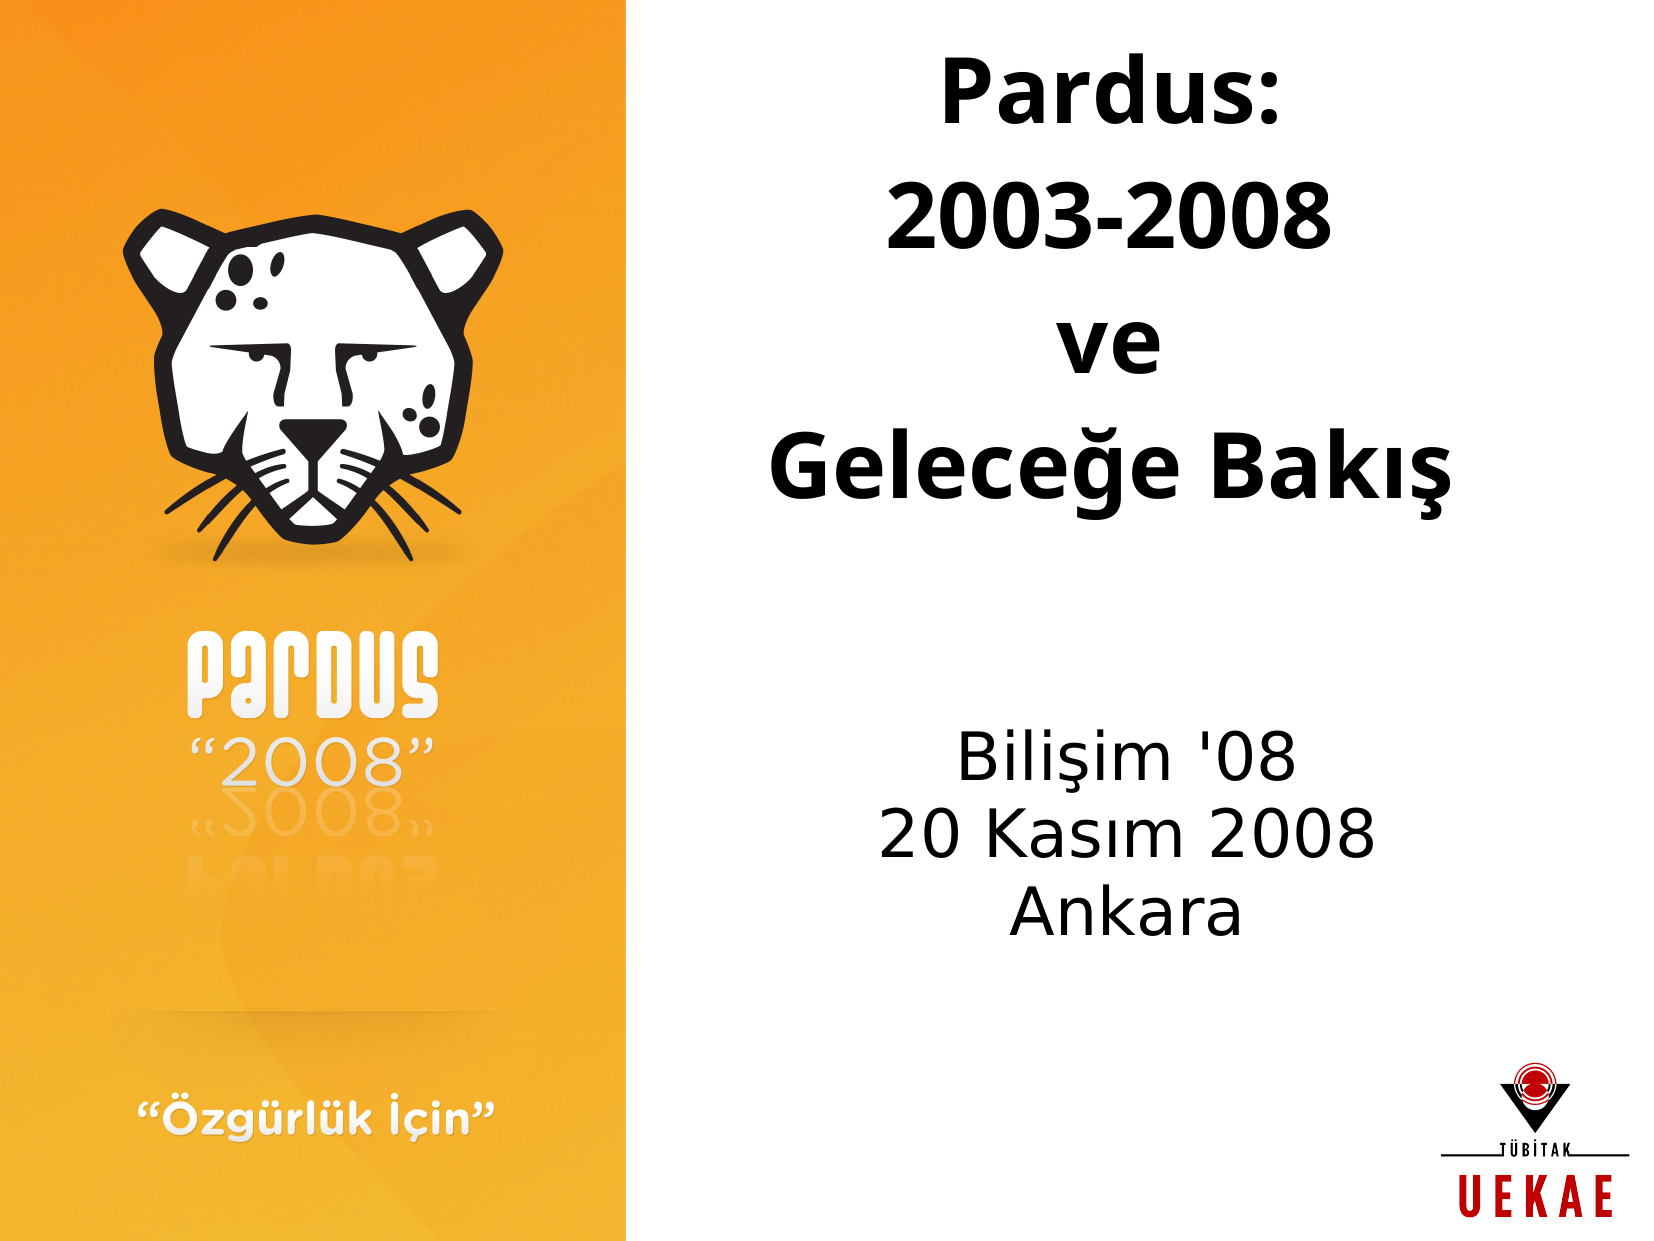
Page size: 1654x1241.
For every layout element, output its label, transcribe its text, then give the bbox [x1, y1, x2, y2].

title Pardus: 2003-2008 ve Geleceğe Bakış [649, 49, 1571, 503]
subtitle Bilişim '08 20 Kasım 2008 Ankara [649, 568, 1571, 1102]
picture [1435, 1057, 1636, 1222]
picture [0, 0, 626, 1241]
